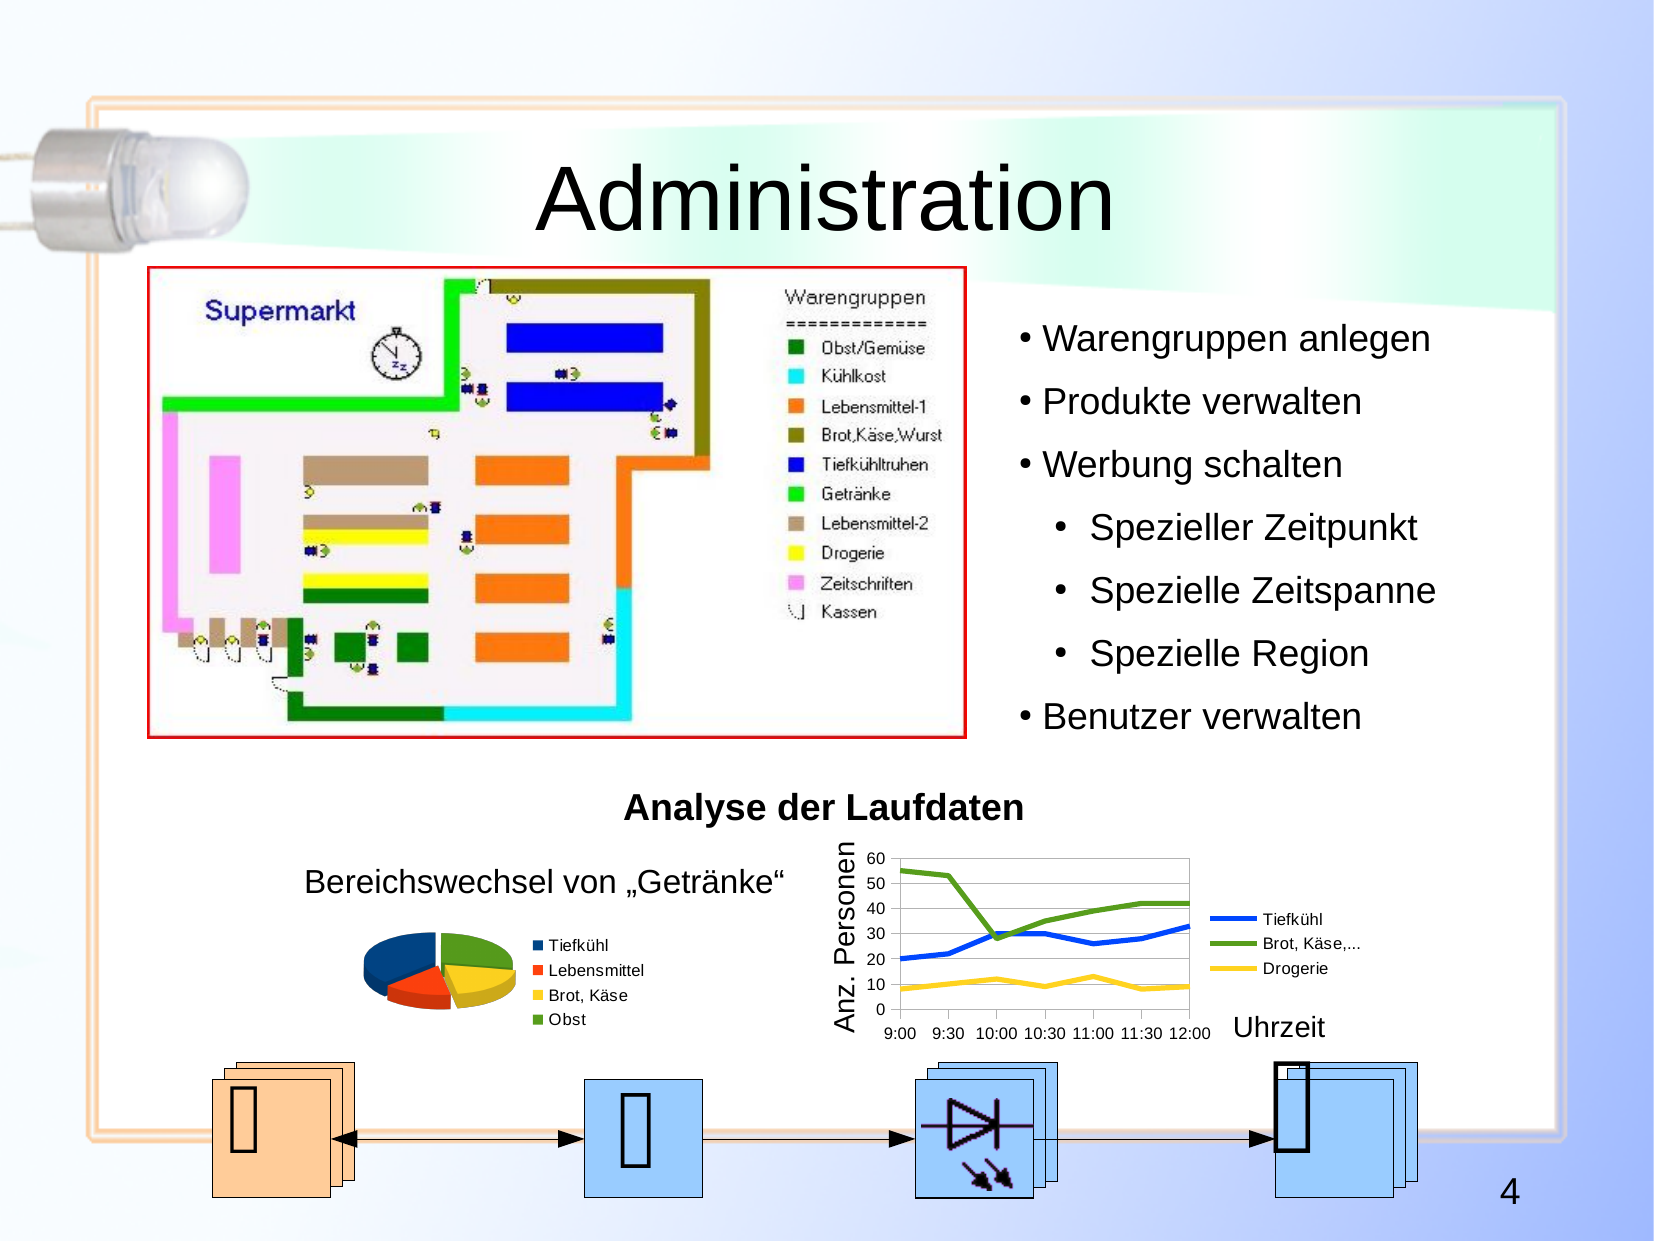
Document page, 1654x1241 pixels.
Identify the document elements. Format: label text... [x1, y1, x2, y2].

text_box Uhrzeit [1218, 1003, 1341, 1052]
text_box [224, 1062, 355, 1138]
text_box [915, 1062, 1058, 1199]
text_box [584, 1079, 703, 1198]
chart [352, 909, 768, 1063]
text_box [1034, 1140, 1058, 1188]
text_box 1 [1485, 1163, 1654, 1235]
text_box Analyse der Laufdaten [608, 779, 1039, 838]
text_box [331, 1140, 355, 1187]
text_box  [602, 1083, 721, 1211]
picture [0, 0, 1654, 1241]
title Administration [82, 102, 1571, 296]
text_box : [212, 1076, 331, 1203]
text_box Bereichswechsel von „Getränke“ [289, 856, 820, 909]
text_box Warengruppen anlegen Produkte verwalten Werbung schalten Spezieller Zeitpunkt Spezielle Zeitspanne Spezielle Region Benutzer verwalten [1003, 289, 1477, 788]
text_box Anz. Personen [820, 838, 869, 1049]
chart [856, 844, 1369, 1052]
text_box  [1254, 1051, 1418, 1204]
